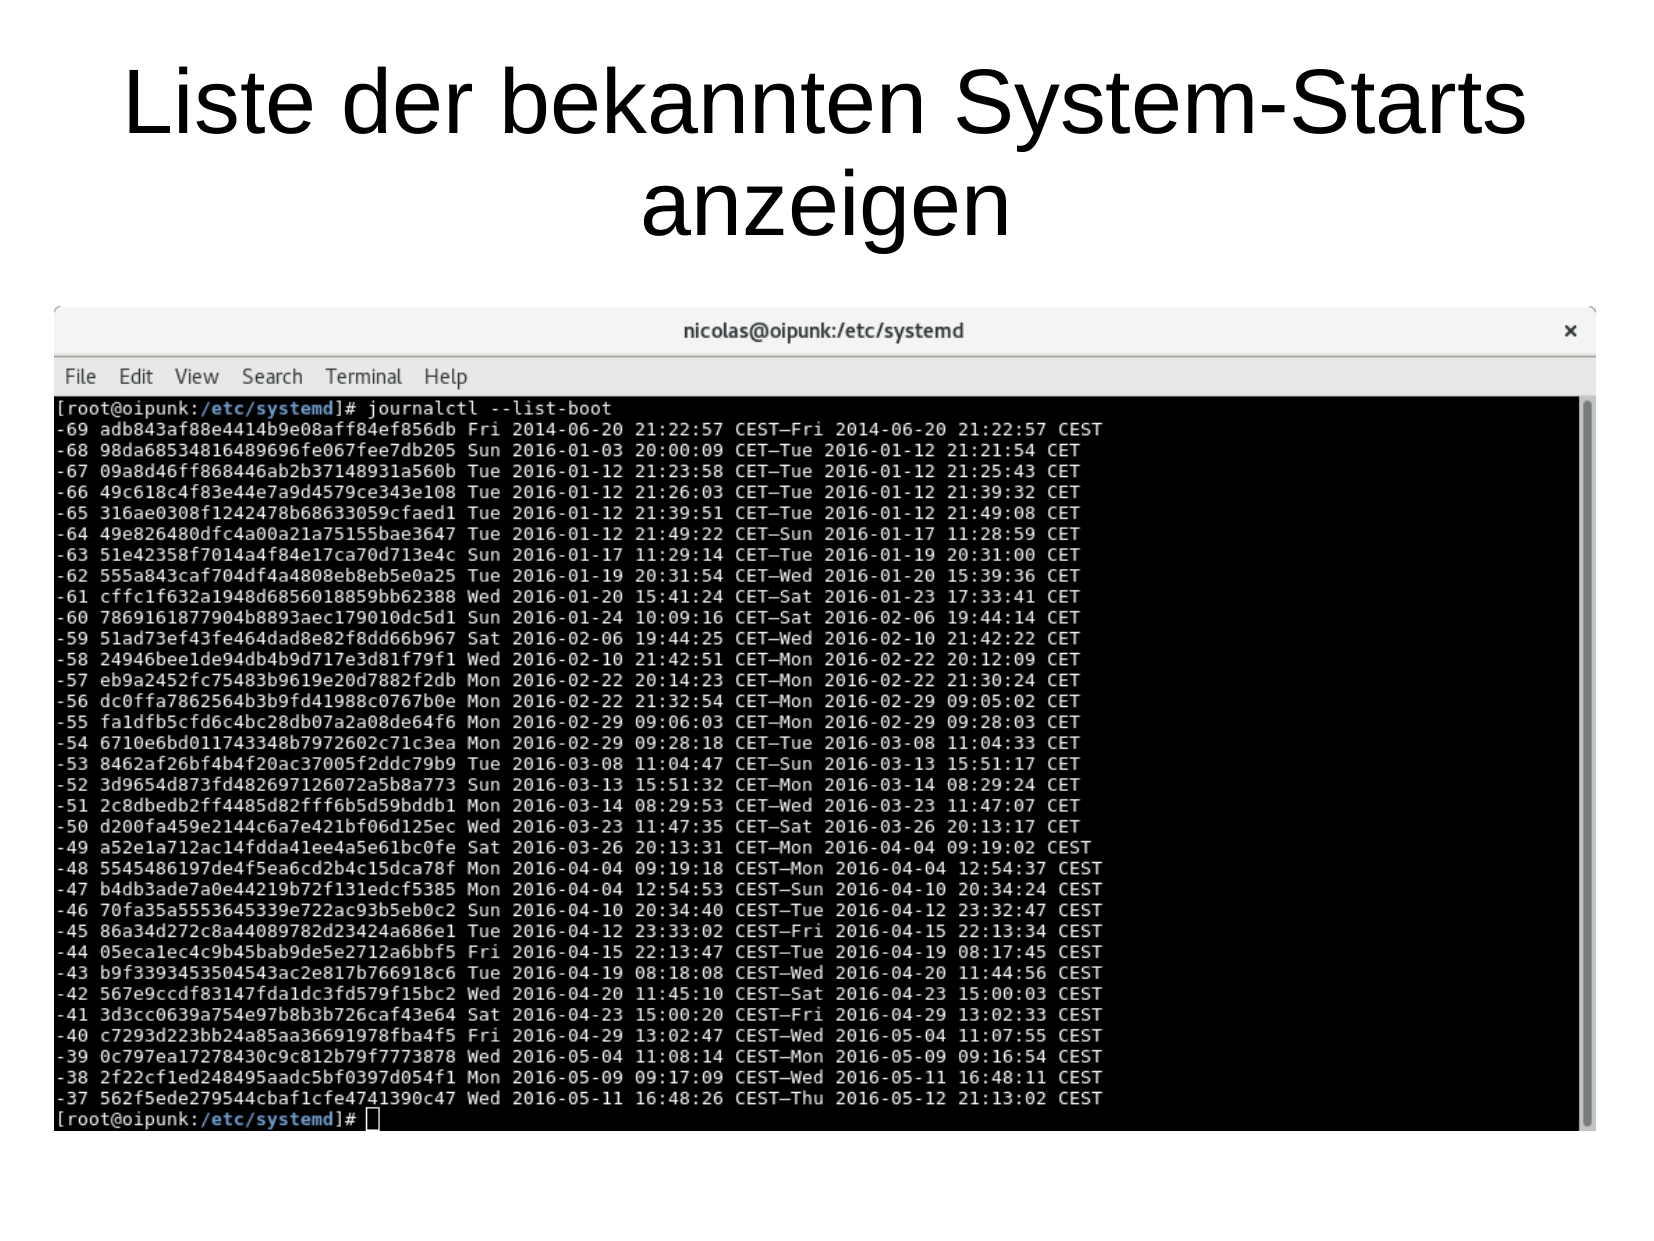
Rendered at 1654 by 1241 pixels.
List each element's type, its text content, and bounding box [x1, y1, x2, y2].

title Liste der bekannten System-Starts anzeigen [82, 49, 1571, 257]
picture [54, 306, 1596, 1131]
